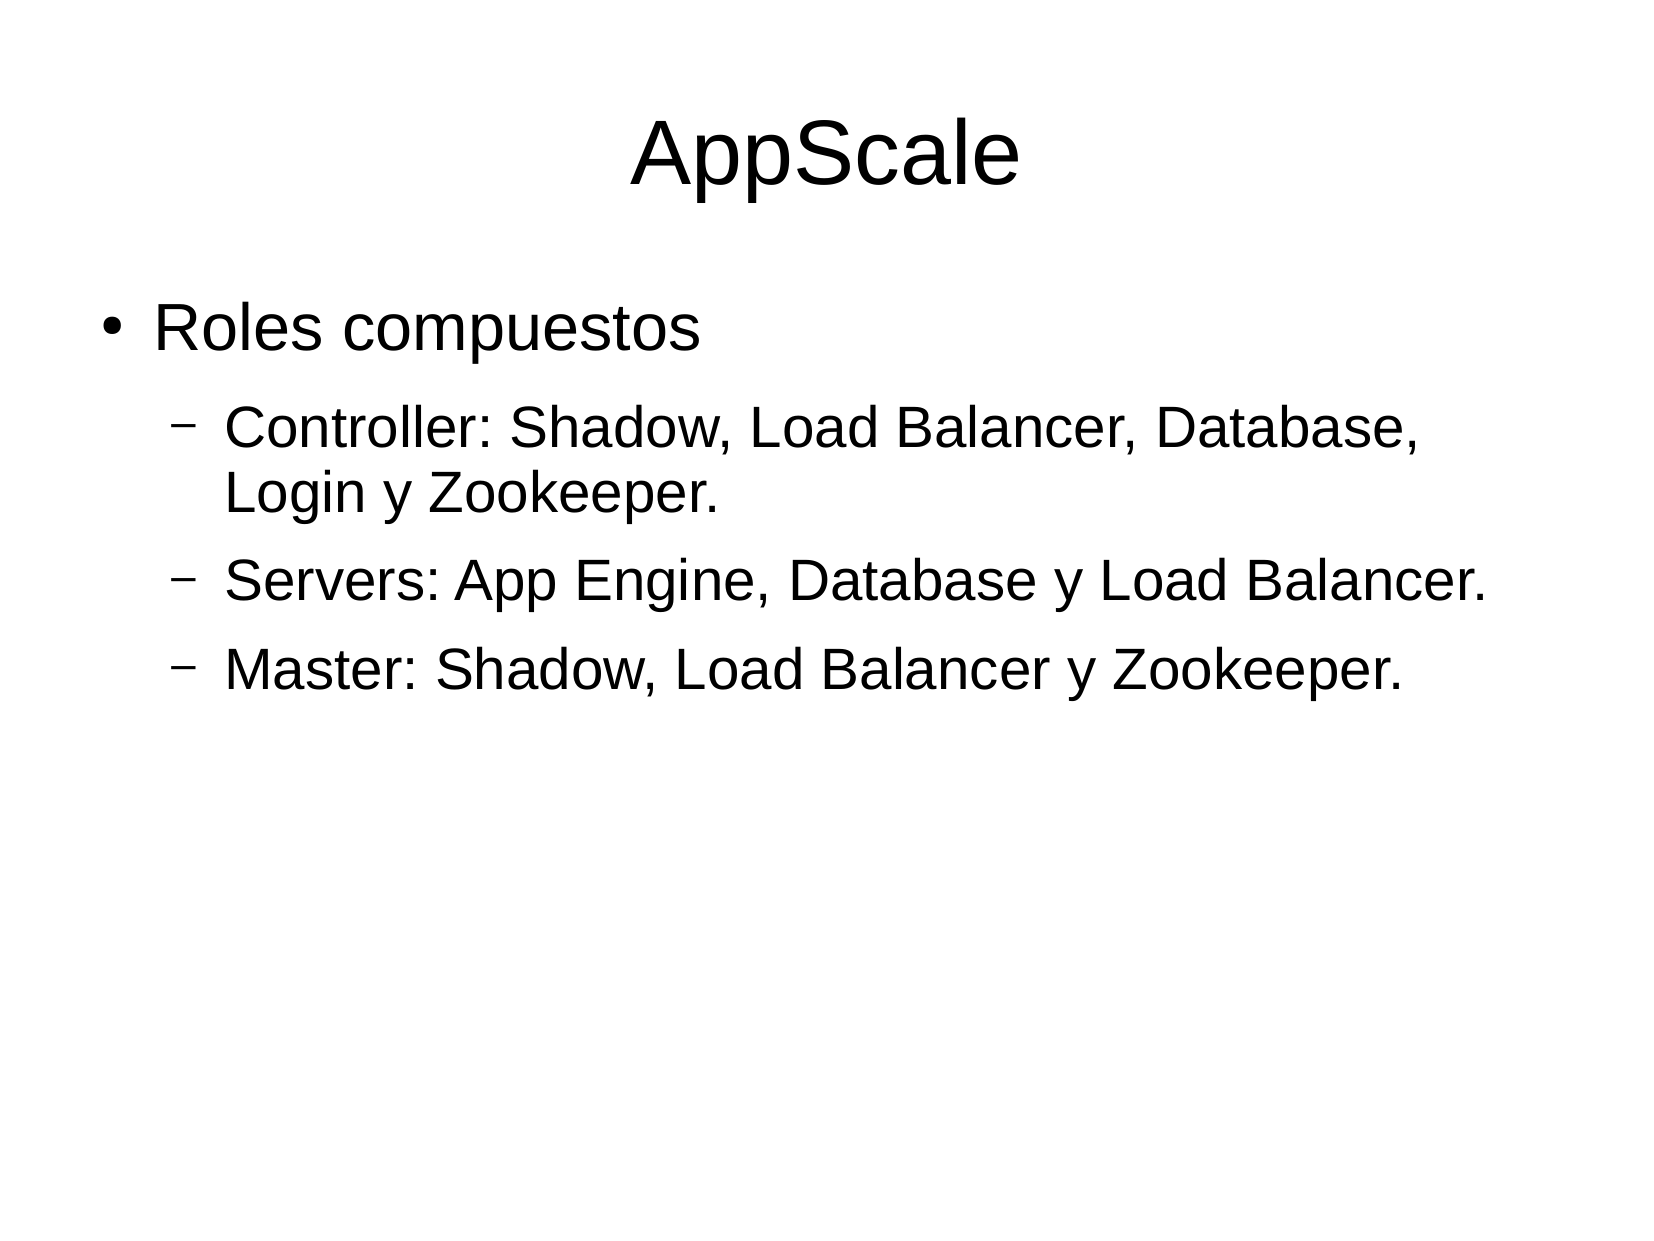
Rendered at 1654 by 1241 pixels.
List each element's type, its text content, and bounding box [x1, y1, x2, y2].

title AppScale [82, 49, 1571, 257]
list Roles compuestos Controller: Shadow, Load Balancer, Database, Login y Zookeeper. Servers: App Engine, Database y Load Balancer. Master: Shadow, Load Balancer y Zookeeper. [82, 290, 1538, 1170]
